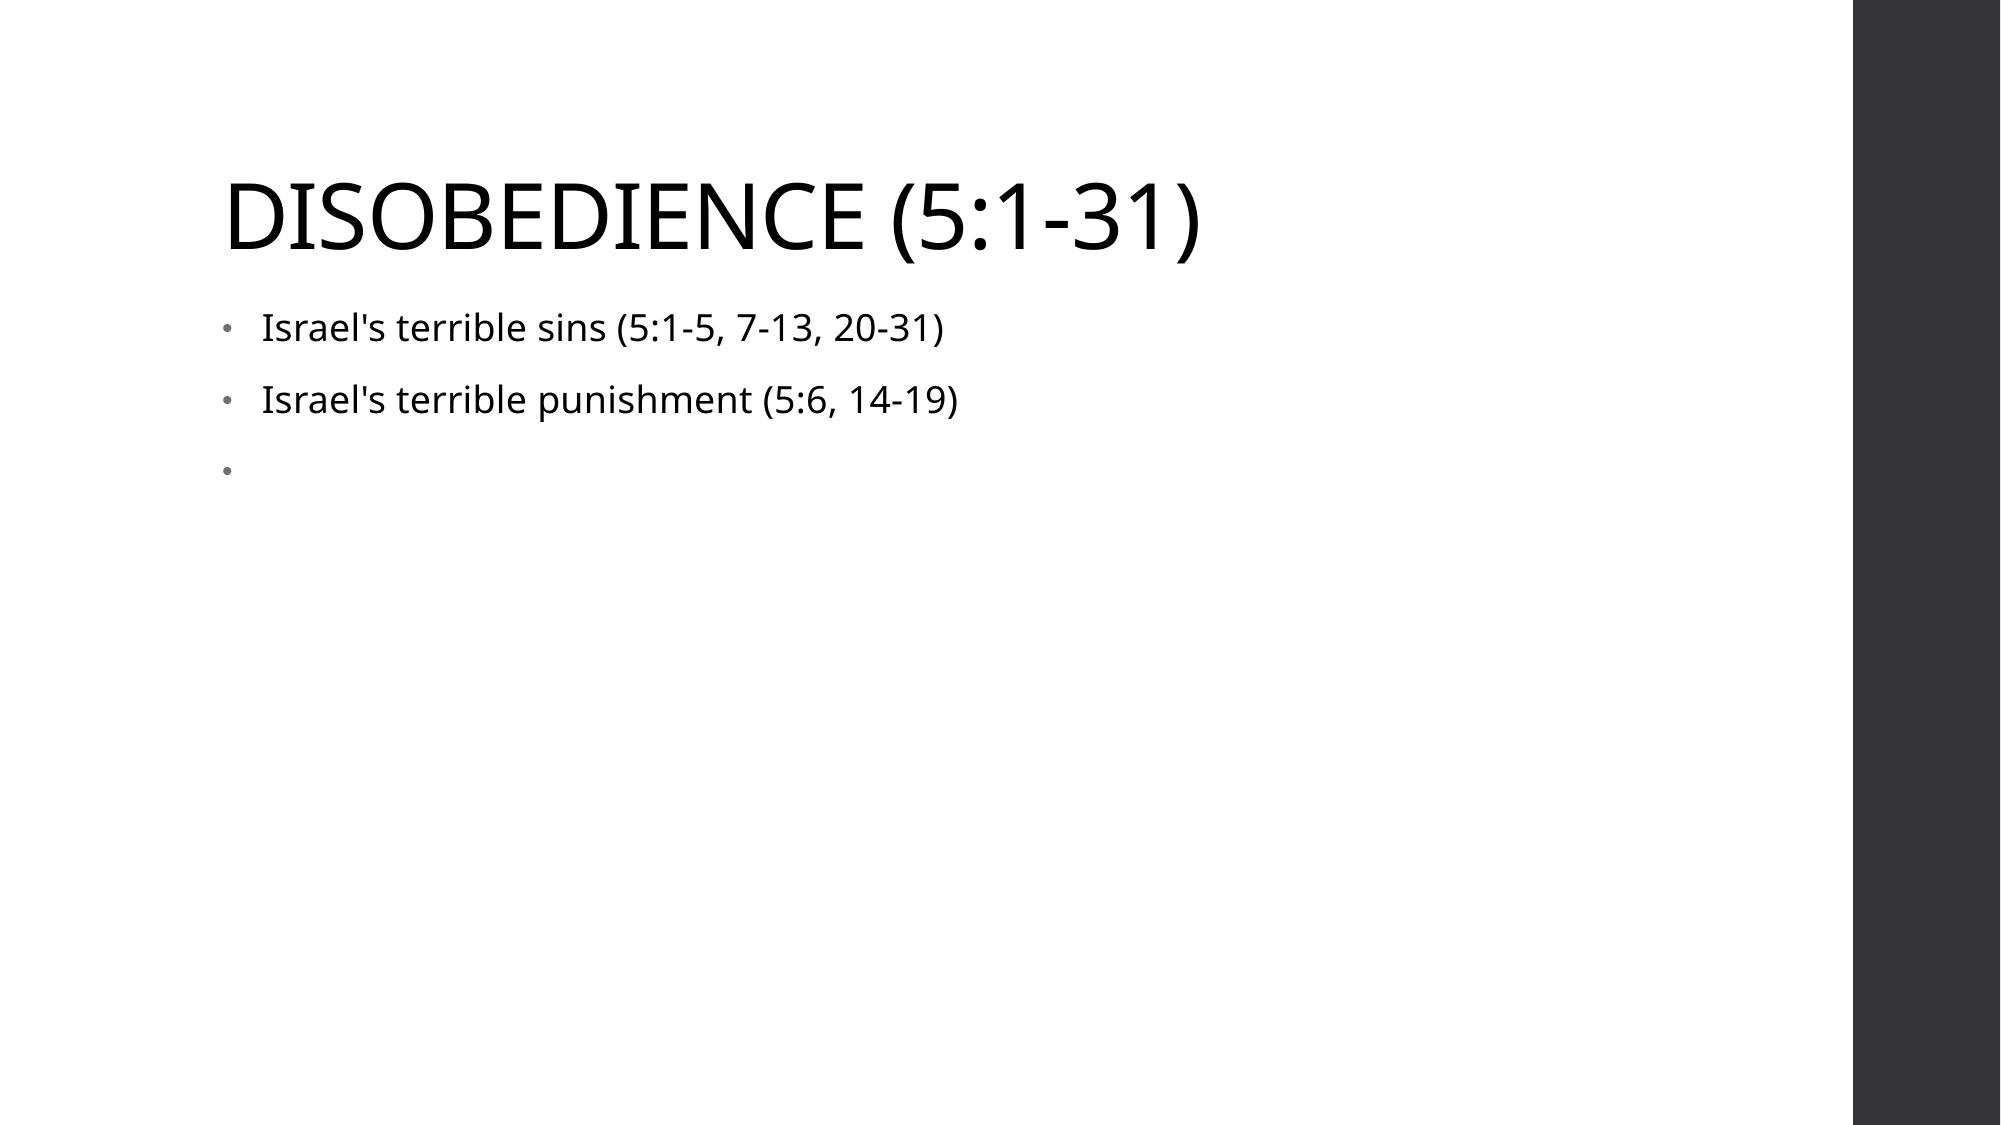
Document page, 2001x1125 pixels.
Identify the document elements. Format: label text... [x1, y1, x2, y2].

list Israel's terrible sins (5:1-5, 7-13, 20-31) Israel's terrible punishment (5:6, 14-19) [206, 299, 1617, 1014]
title DISOBEDIENCE (5:1-31) [206, 60, 1797, 278]
